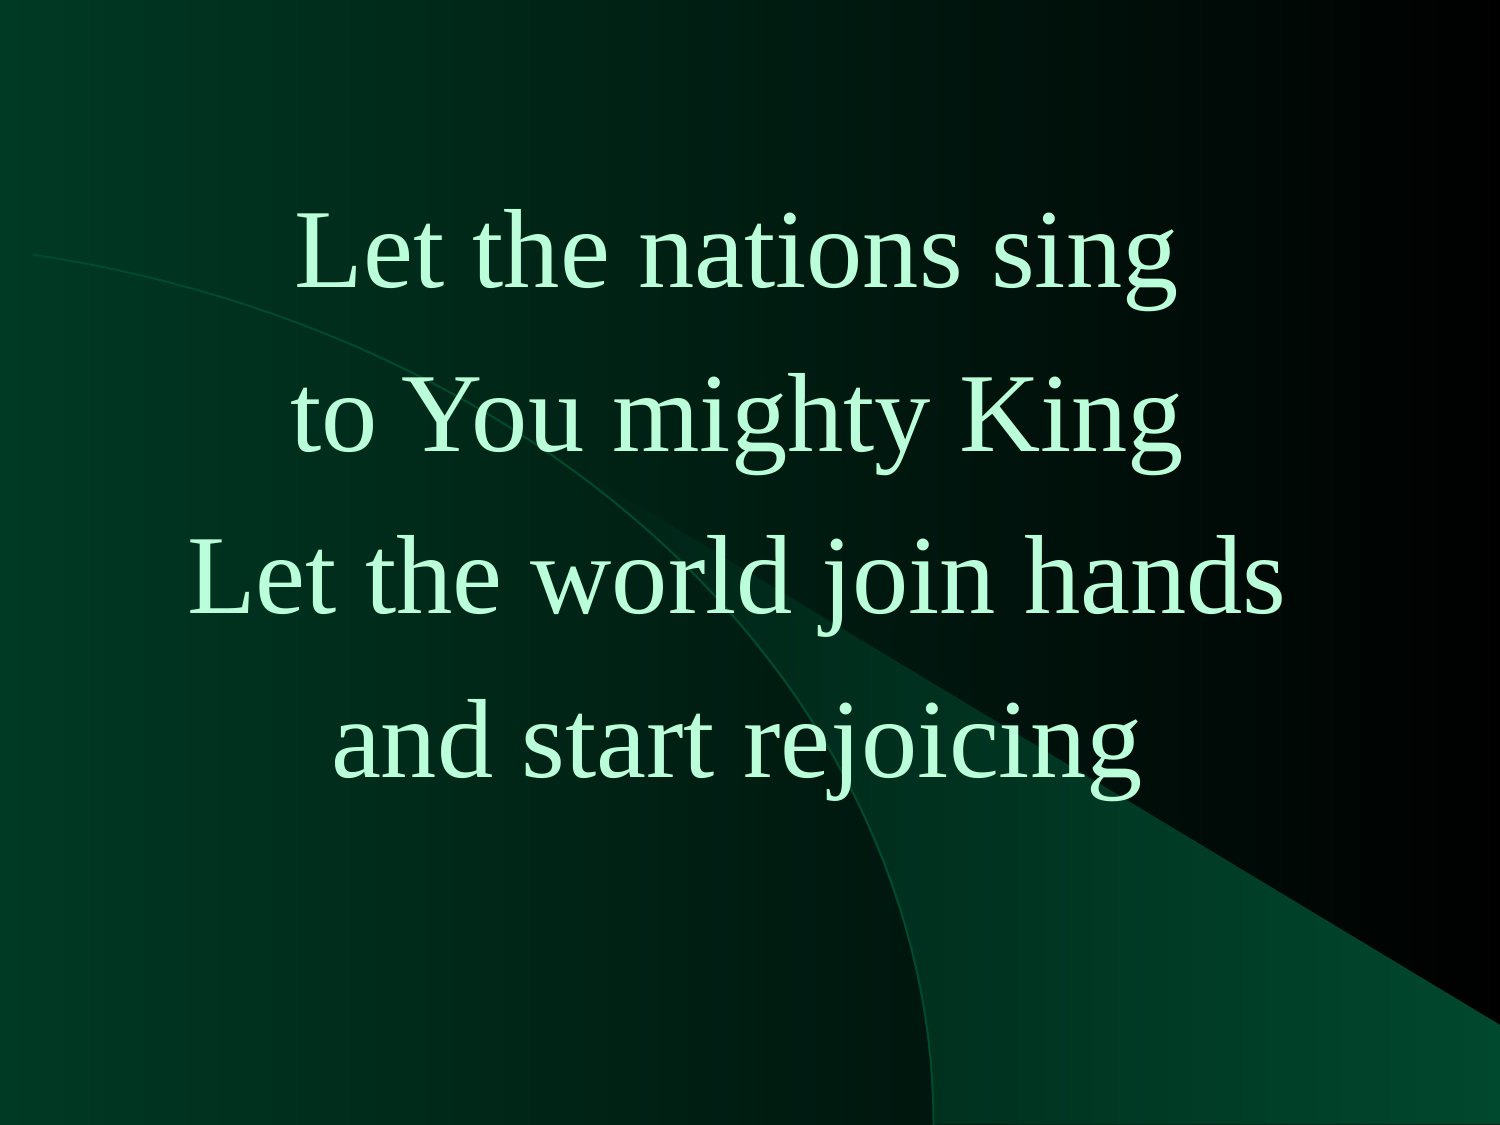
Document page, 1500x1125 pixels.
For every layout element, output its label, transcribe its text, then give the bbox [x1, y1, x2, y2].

subtitle Let the nations sing to You mighty King Let the world join hands and start rejoicing [112, 125, 1363, 850]
